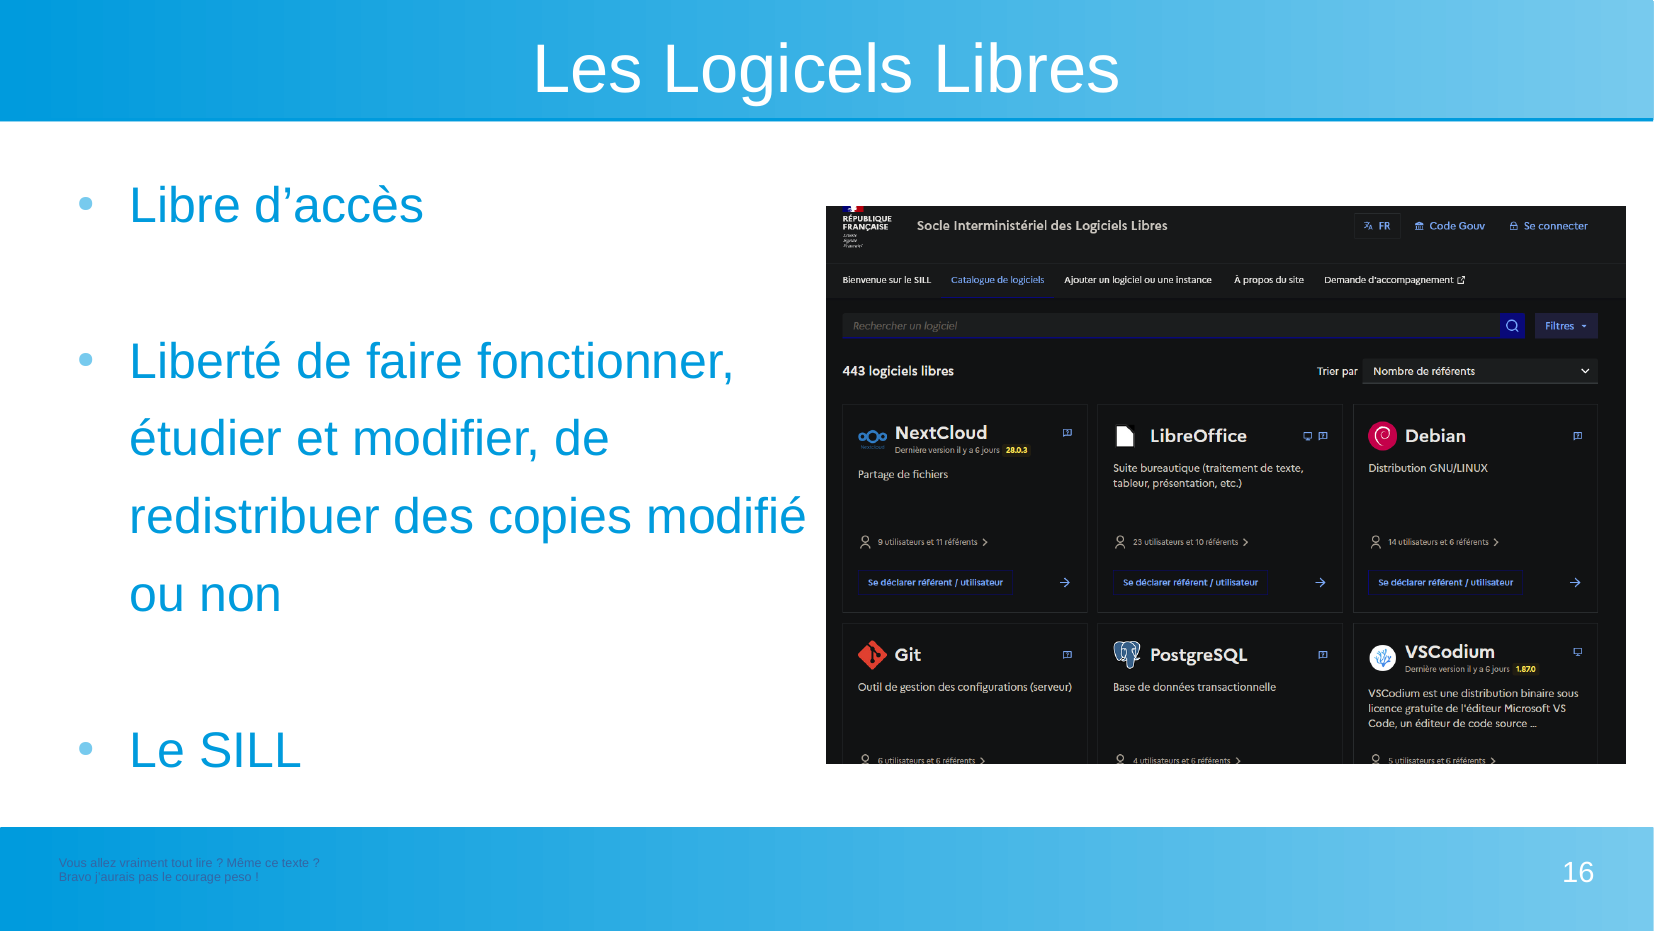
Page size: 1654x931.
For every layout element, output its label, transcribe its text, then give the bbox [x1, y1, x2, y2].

list Libre d’accès Liberté de faire fonctionner, étudier et modifier, de redistribuer des copies modifié ou non Le SILL [59, 177, 1595, 768]
picture [826, 206, 1626, 764]
title Les Logicels Libres [59, 29, 1595, 108]
